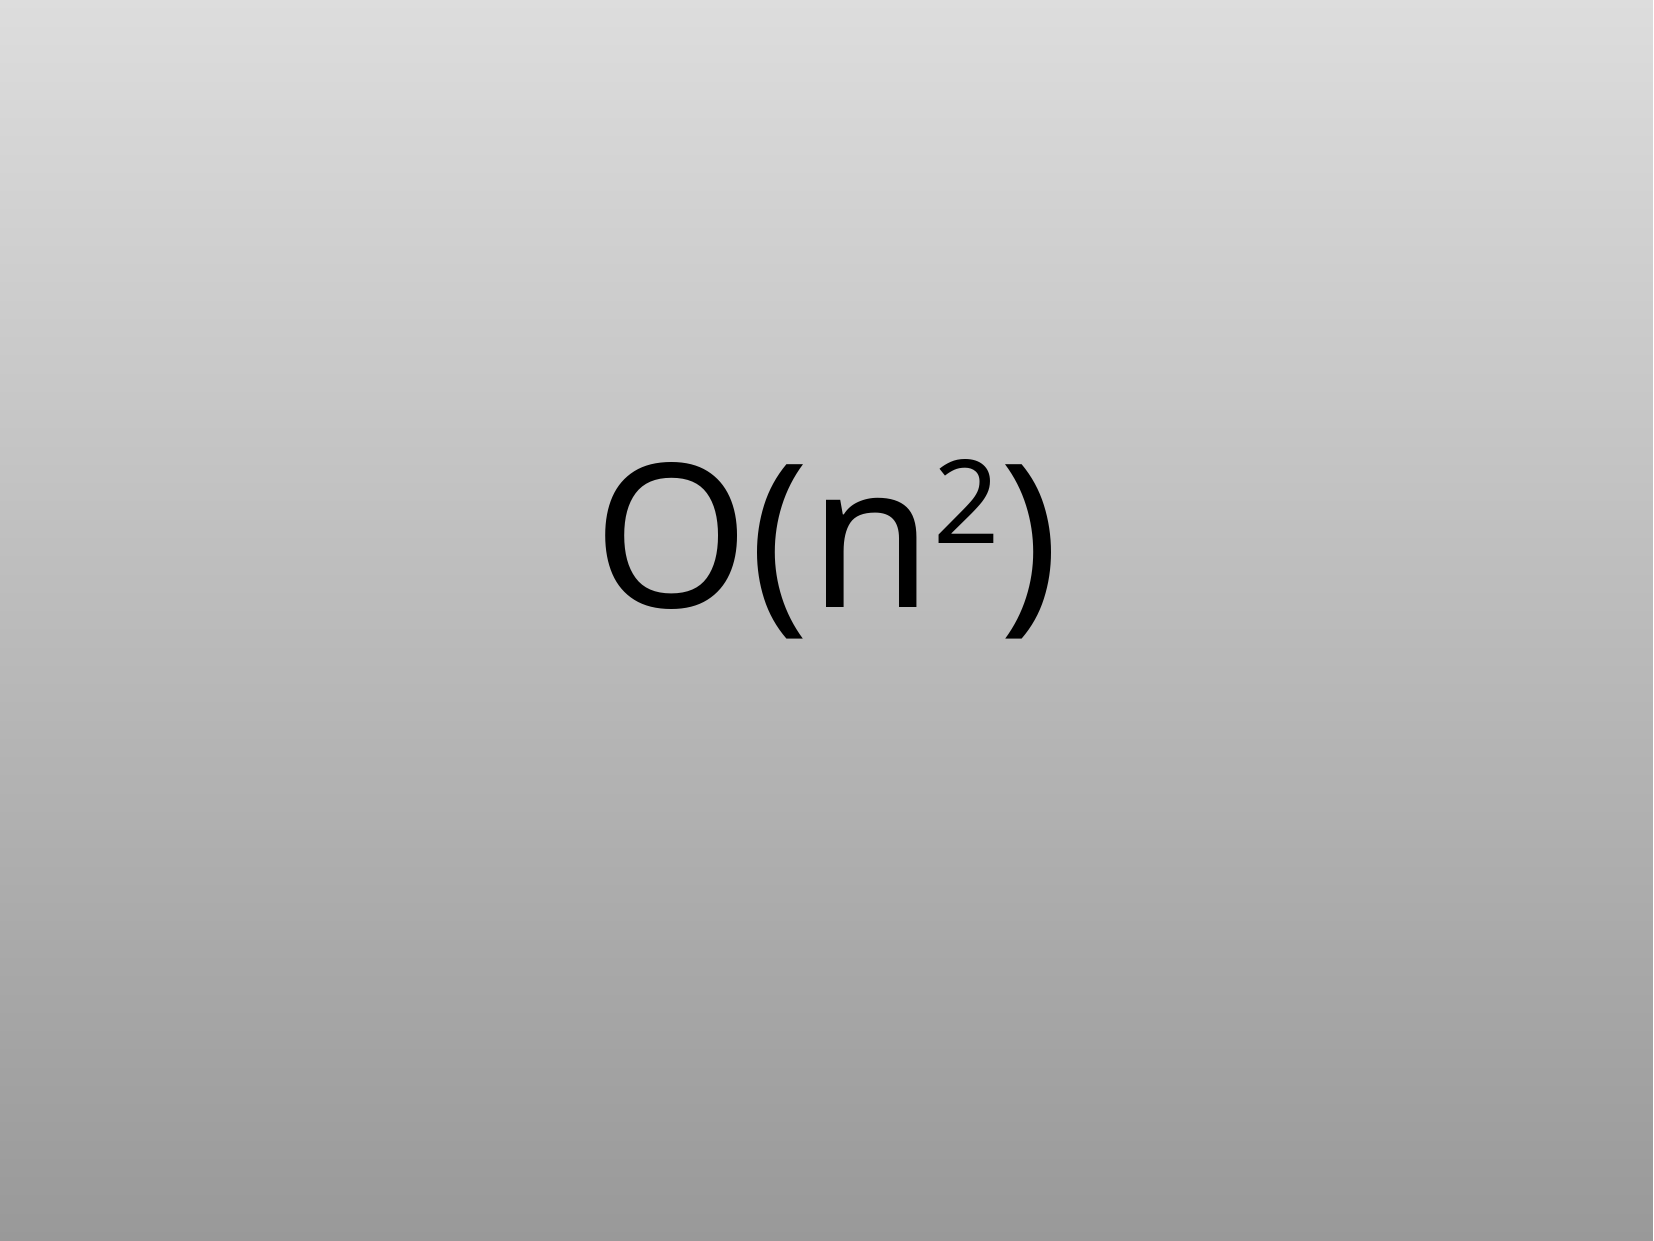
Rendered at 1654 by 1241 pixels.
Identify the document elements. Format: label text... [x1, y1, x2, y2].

subtitle O(n2) [82, 49, 1571, 1010]
